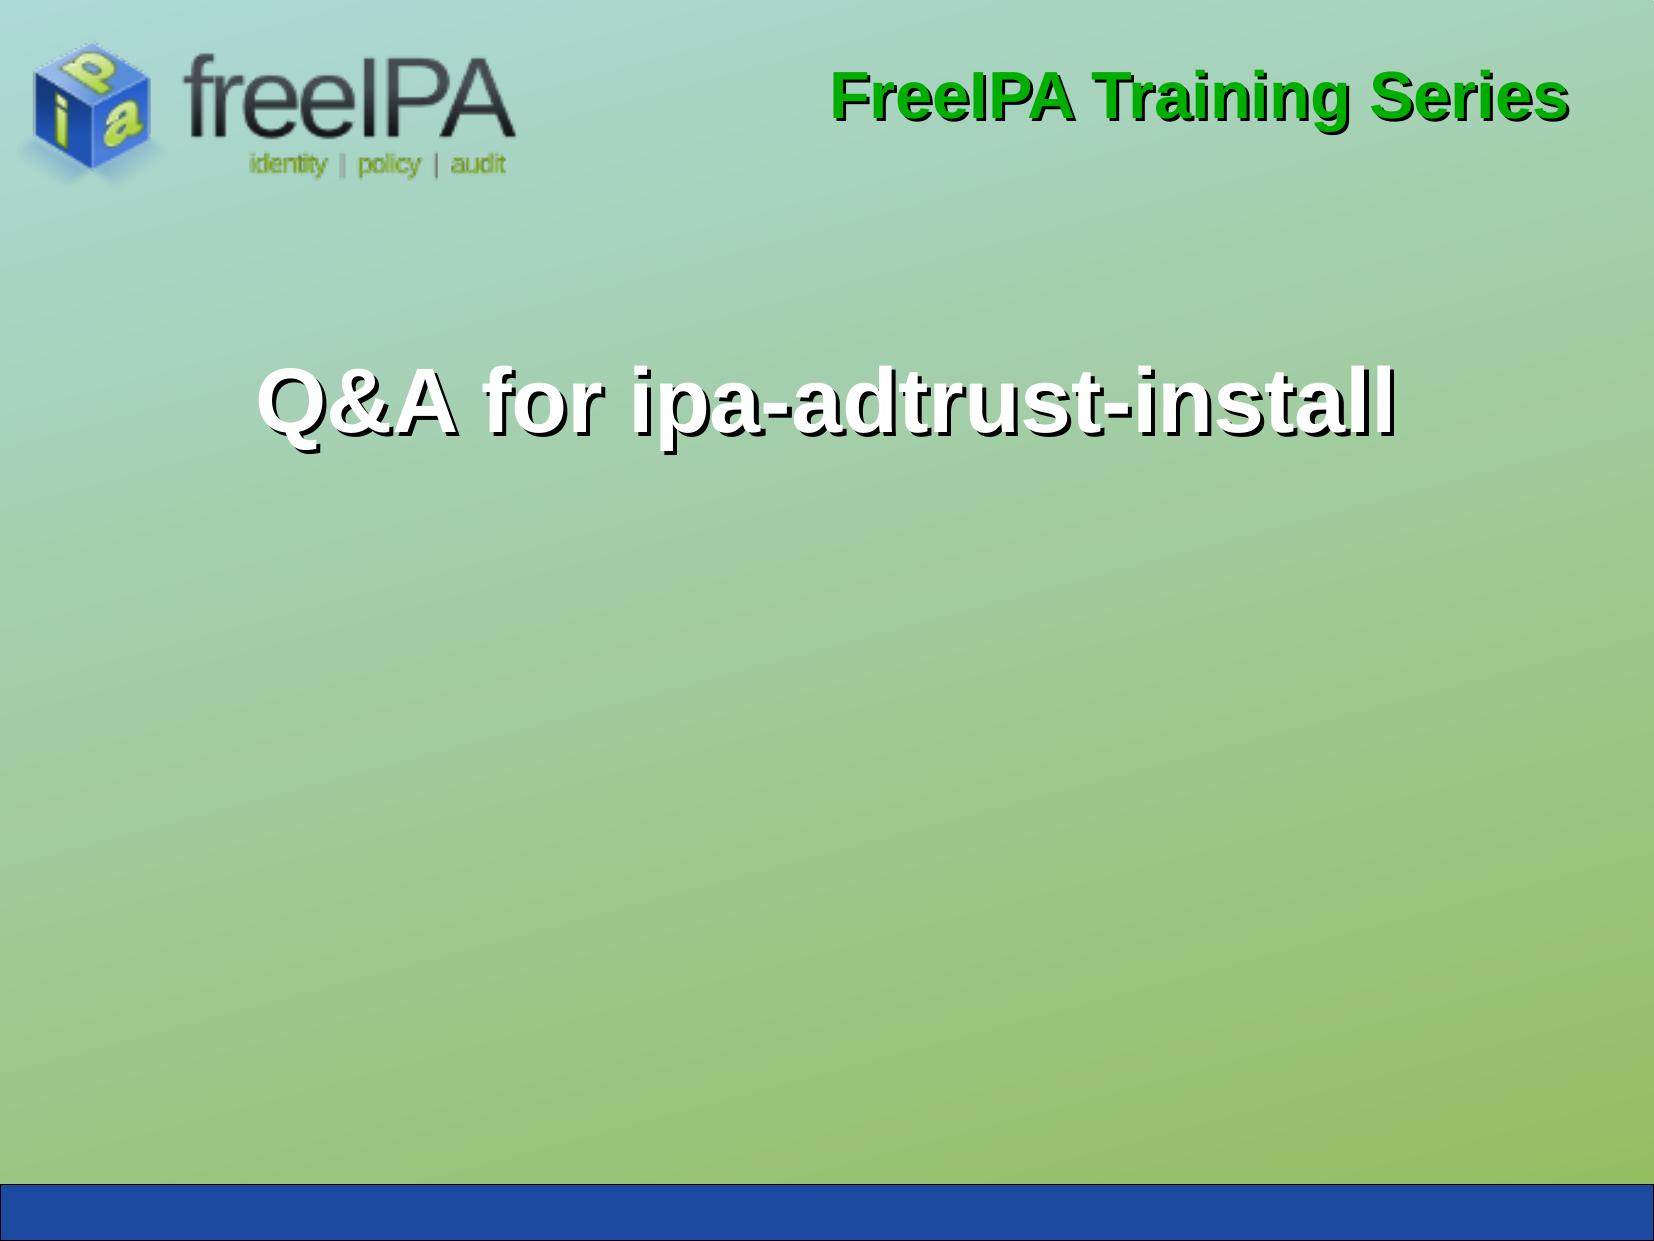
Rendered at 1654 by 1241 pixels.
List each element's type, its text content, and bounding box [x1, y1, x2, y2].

title Q&A for ipa-adtrust-install [82, 297, 1571, 505]
picture [17, 35, 528, 193]
